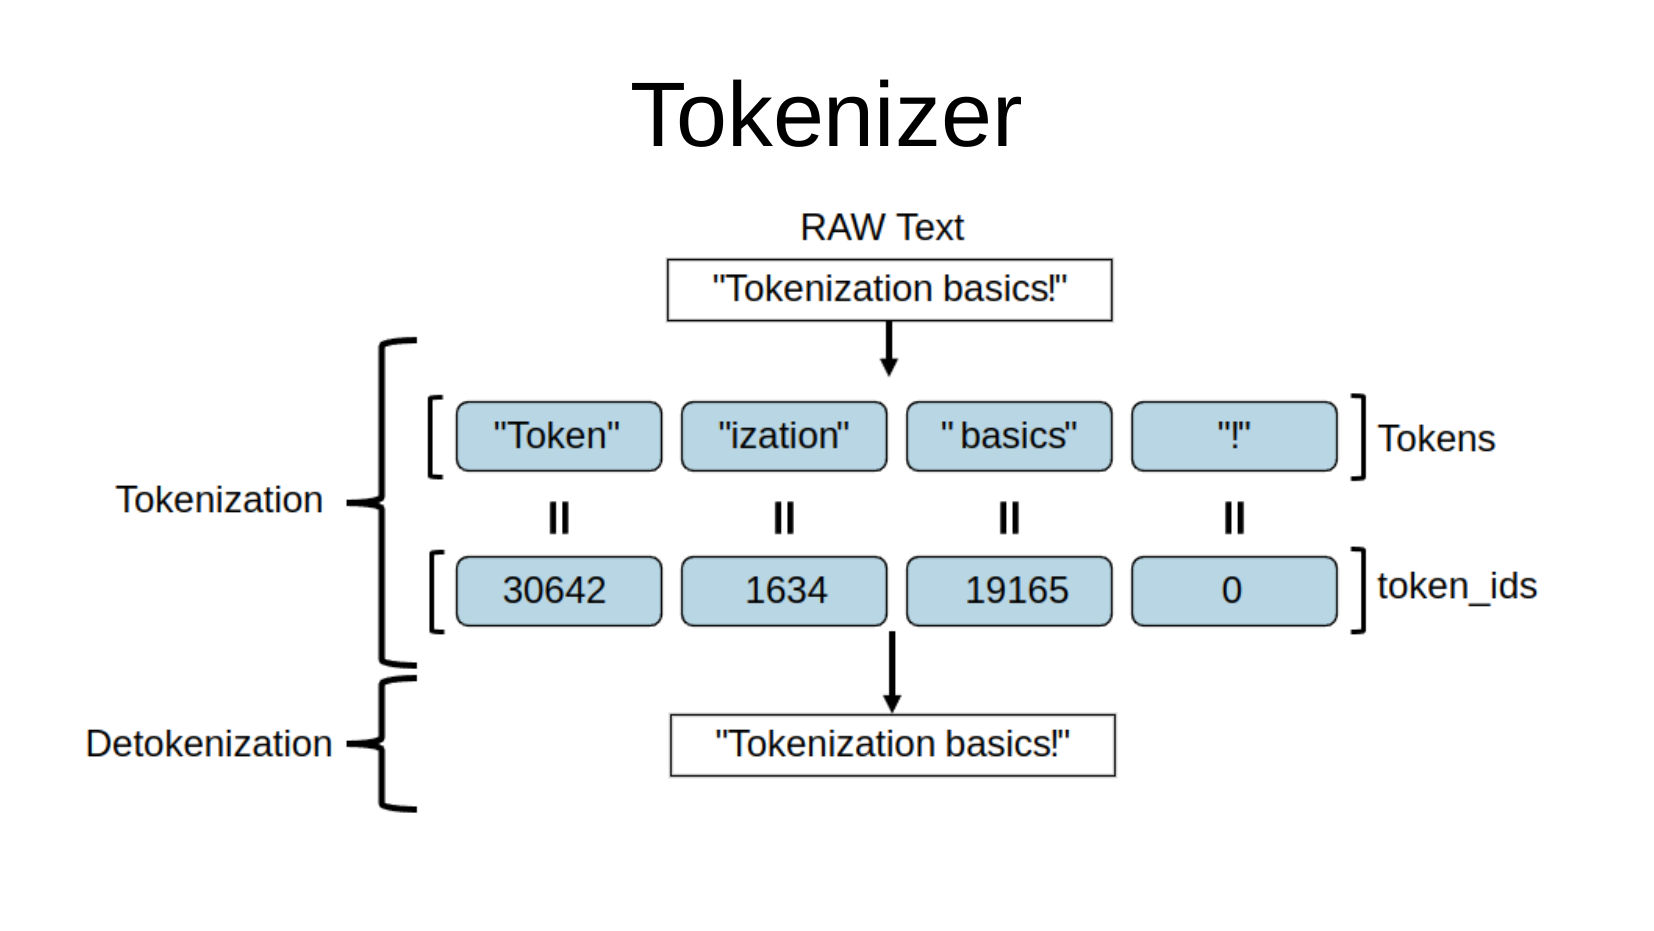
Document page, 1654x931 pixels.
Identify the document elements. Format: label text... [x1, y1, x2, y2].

picture [67, 184, 1596, 863]
title Tokenizer [82, 37, 1571, 184]
